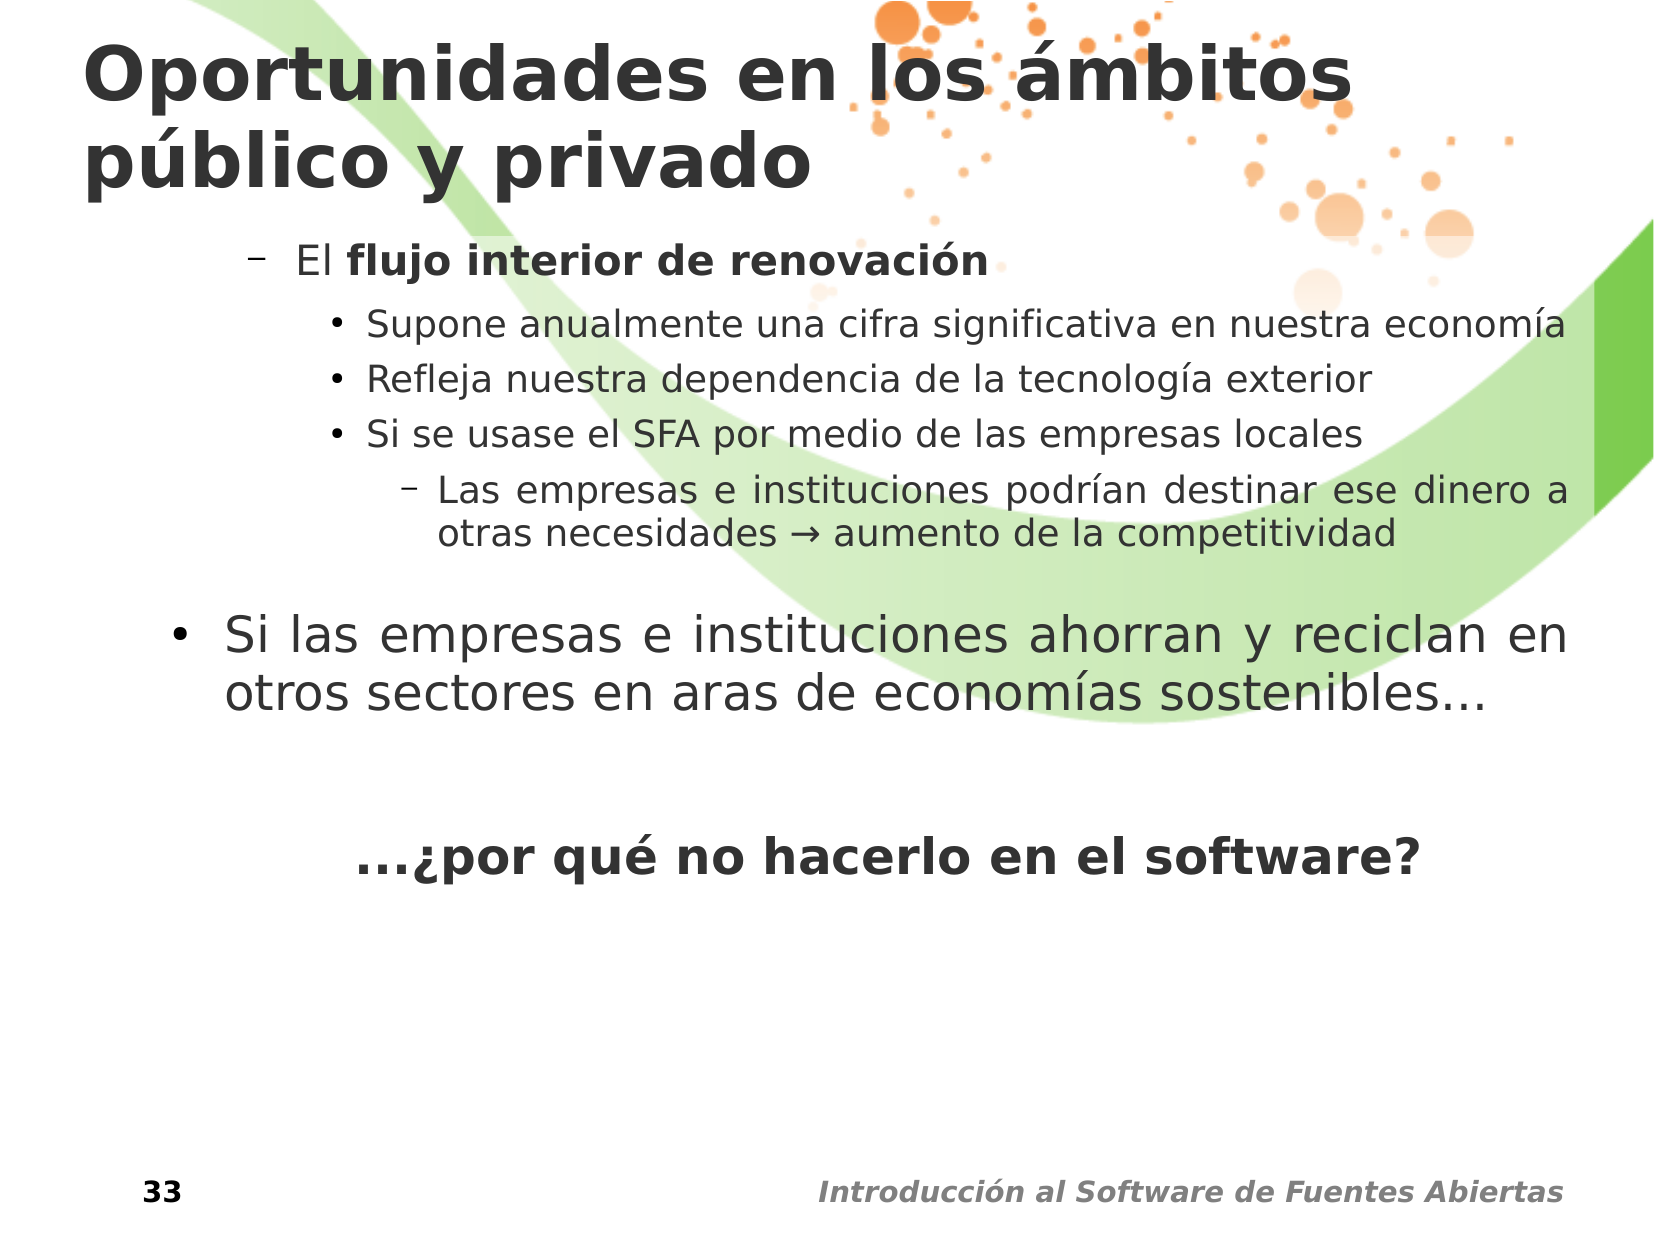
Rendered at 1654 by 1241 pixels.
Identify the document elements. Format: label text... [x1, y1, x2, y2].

title Oportunidades en los ámbitos público y privado [82, 30, 1571, 206]
picture [185, 0, 1654, 754]
list El flujo interior de renovación Supone anualmente una cifra significativa en nuestra economía Refleja nuestra dependencia de la tecnología exterior Si se usase el SFA por medio de las empresas locales Las empresas e instituciones podrían destinar ese dinero a otras necesidades → aumento de la competitividad Si las empresas e instituciones ahorran y reciclan en otros sectores en aras de economías sostenibles... ...¿por qué no hacerlo en el software? [82, 236, 1571, 1137]
